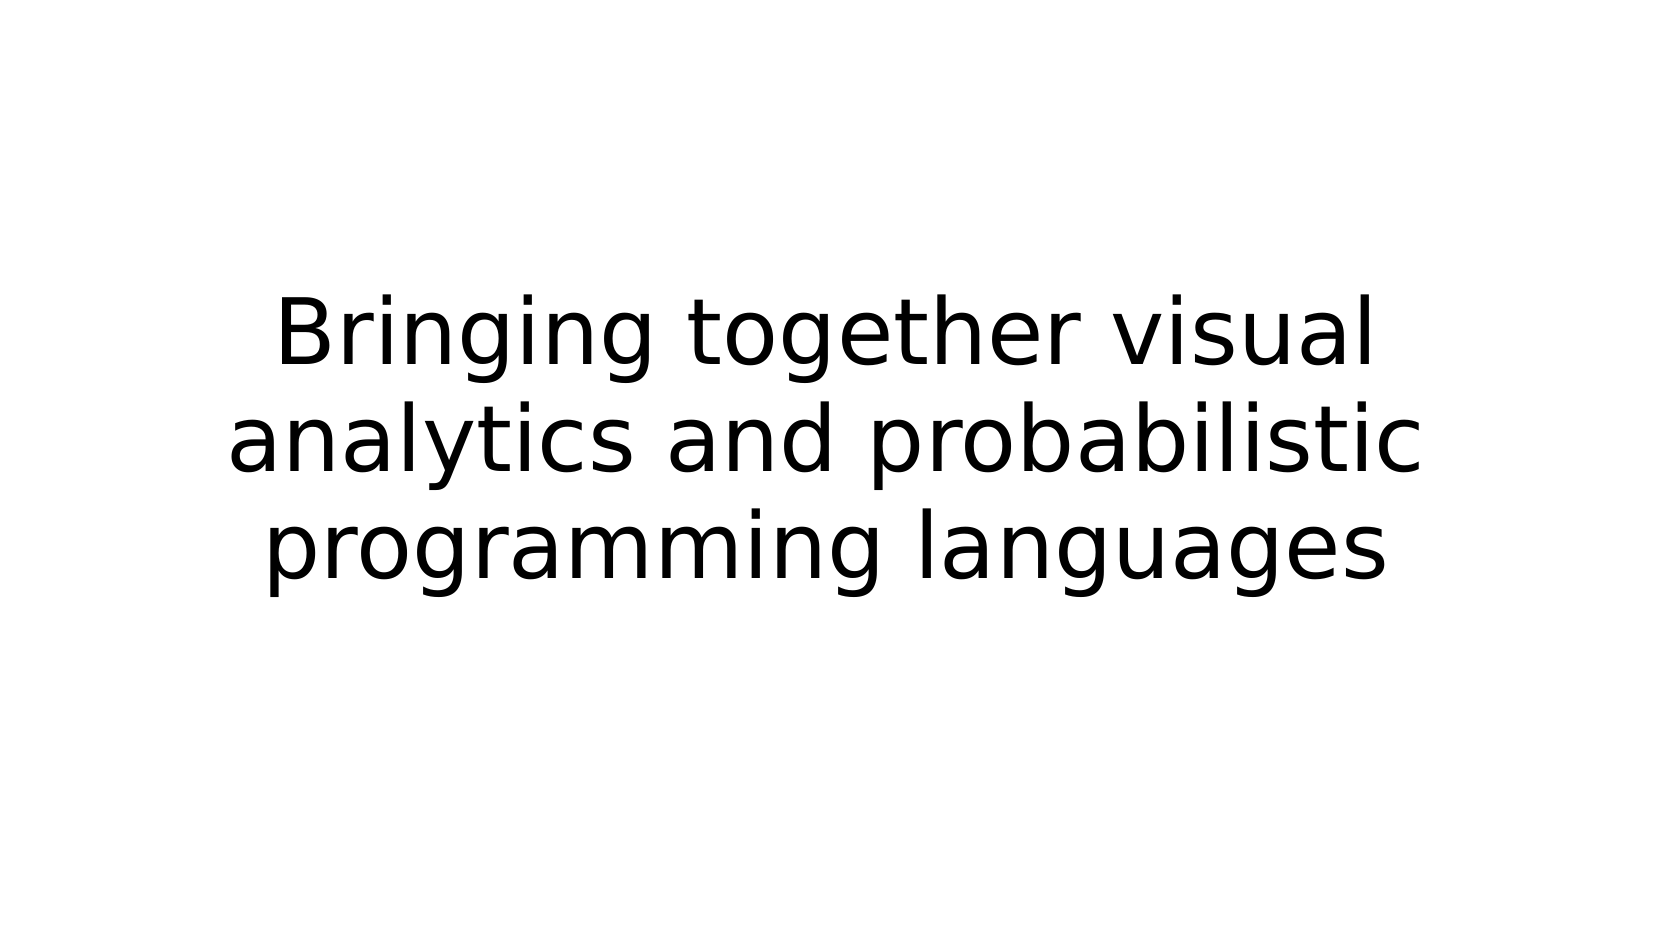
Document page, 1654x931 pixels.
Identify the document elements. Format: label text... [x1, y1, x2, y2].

title Bringing together visual analytics and probabilistic programming languages [82, 278, 1571, 601]
